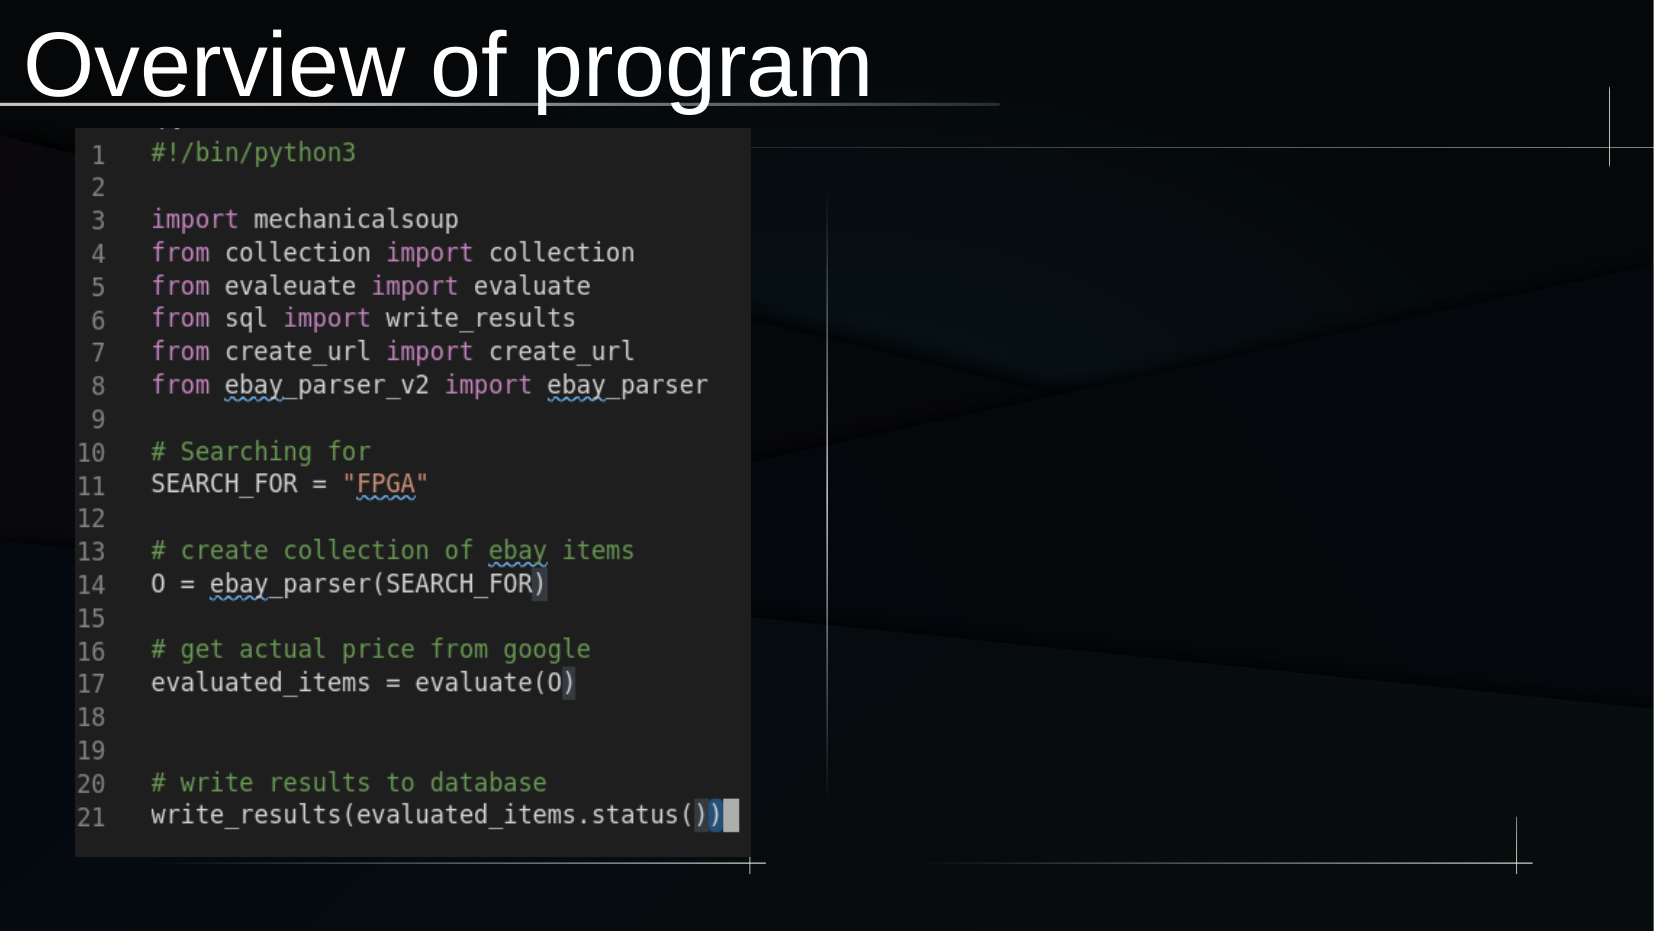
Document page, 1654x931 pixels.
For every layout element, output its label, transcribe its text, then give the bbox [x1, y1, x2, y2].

title Overview of program [23, 11, 1589, 119]
picture [0, 0, 1654, 931]
